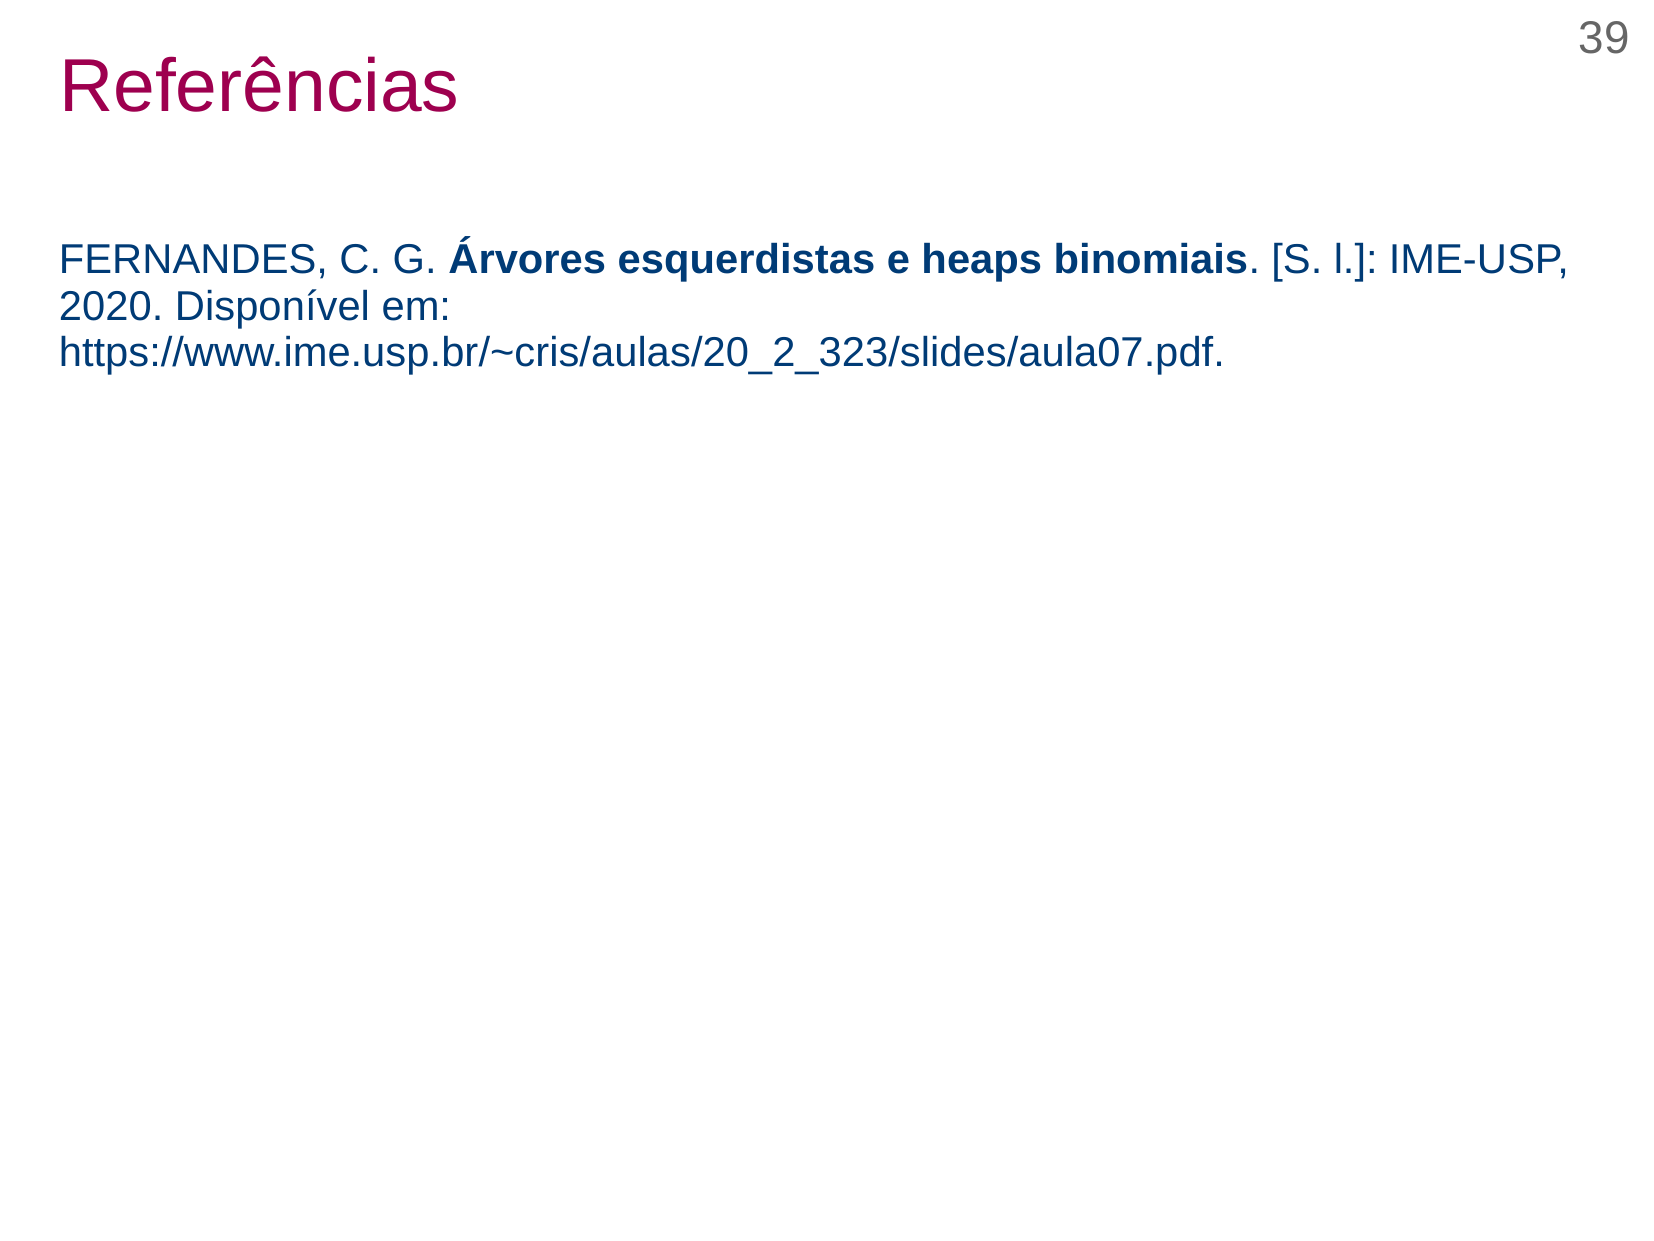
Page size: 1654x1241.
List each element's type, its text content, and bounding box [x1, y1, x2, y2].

list FERNANDES, C. G. Árvores esquerdistas e heaps binomiais. [S. l.]: IME-USP, 2020. Disponível em: https://www.ime.usp.br/~cris/aulas/20_2_323/slides/aula07.pdf. [59, 236, 1595, 1211]
title Referências [59, 29, 1595, 148]
